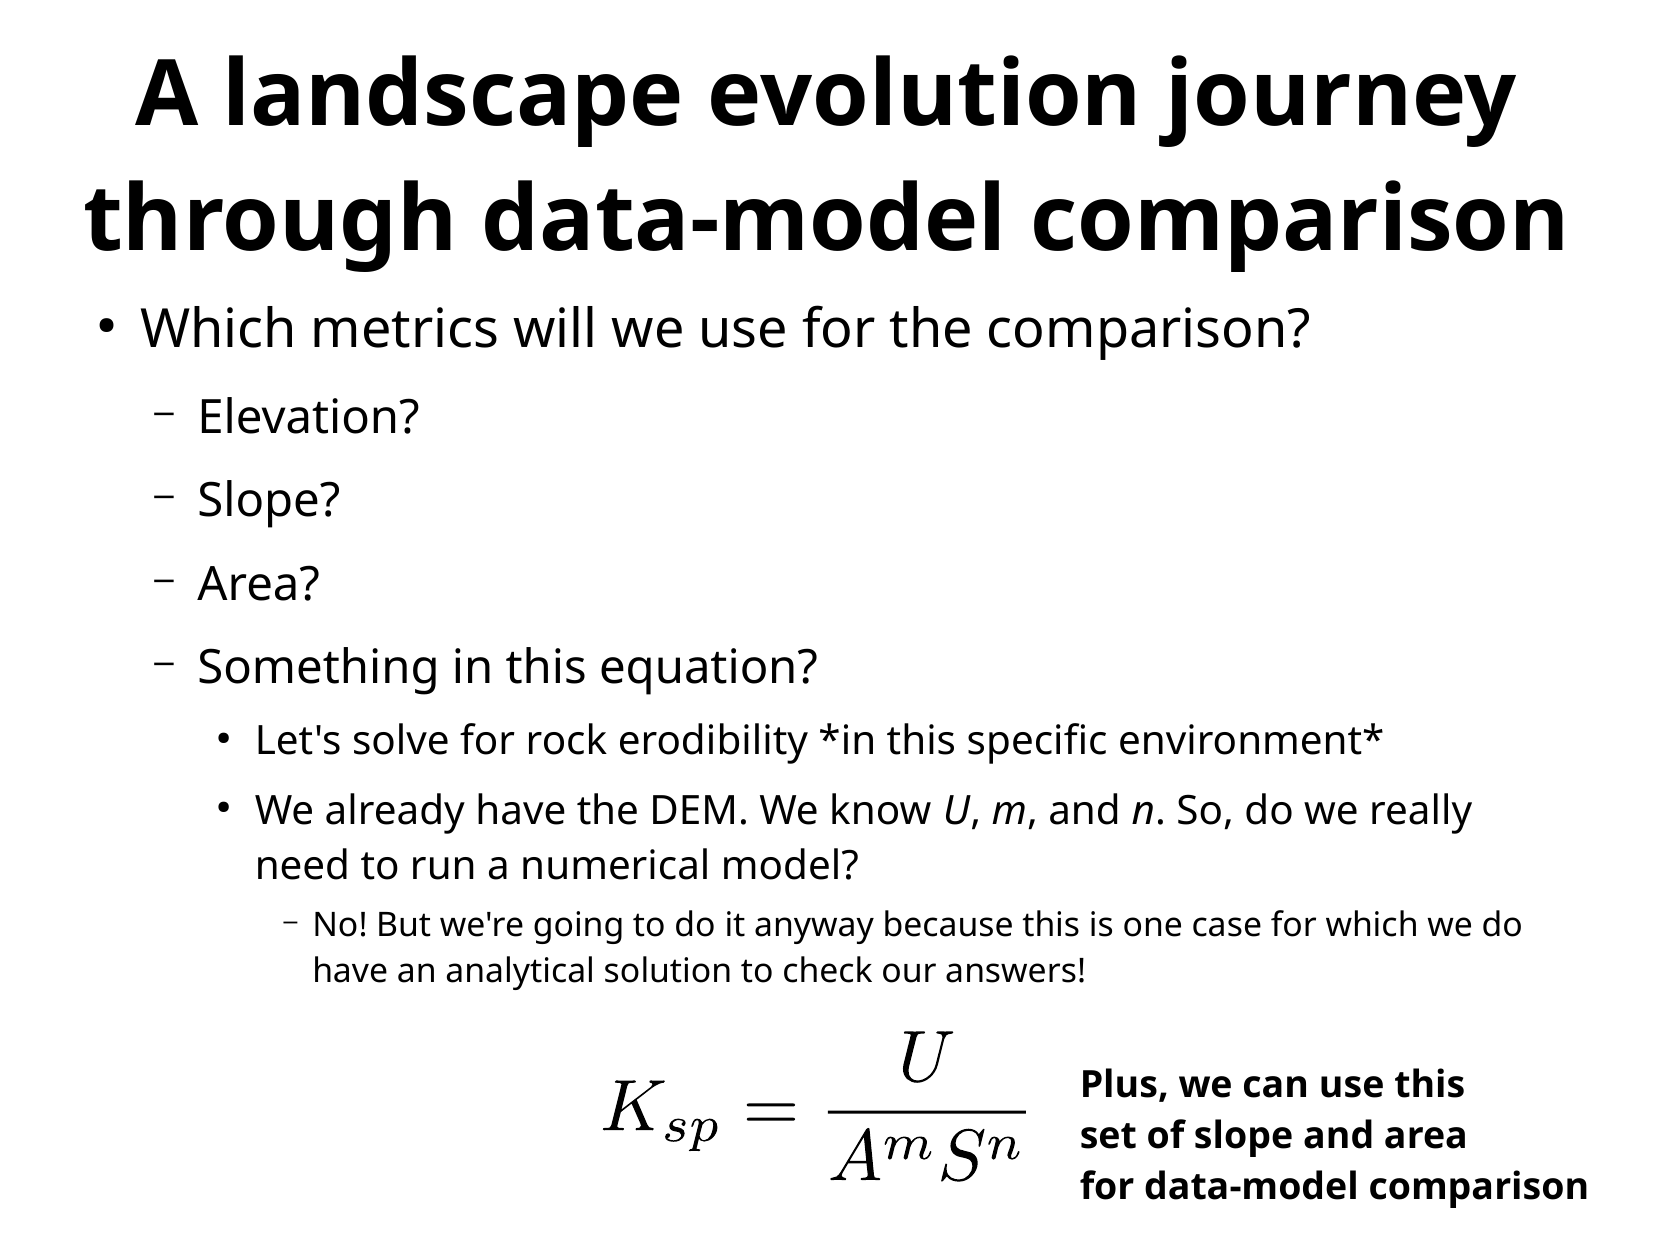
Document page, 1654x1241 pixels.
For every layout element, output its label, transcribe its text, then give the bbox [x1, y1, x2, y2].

text_box [600, 1031, 1026, 1182]
text_box Plus, we can use this set of slope and area for data-model comparison [1065, 1050, 1557, 1179]
title A landscape evolution journey through data-model comparison [82, 49, 1571, 257]
list Which metrics will we use for the comparison? Elevation? Slope? Area? Something in this equation? Let's solve for rock erodibility *in this specific environment* We already have the DEM. We know U, m, and n. So, do we really need to run a numerical model? No! But we're going to do it anyway because this is one case for which we do have an analytical solution to check our answers! [82, 290, 1571, 1010]
